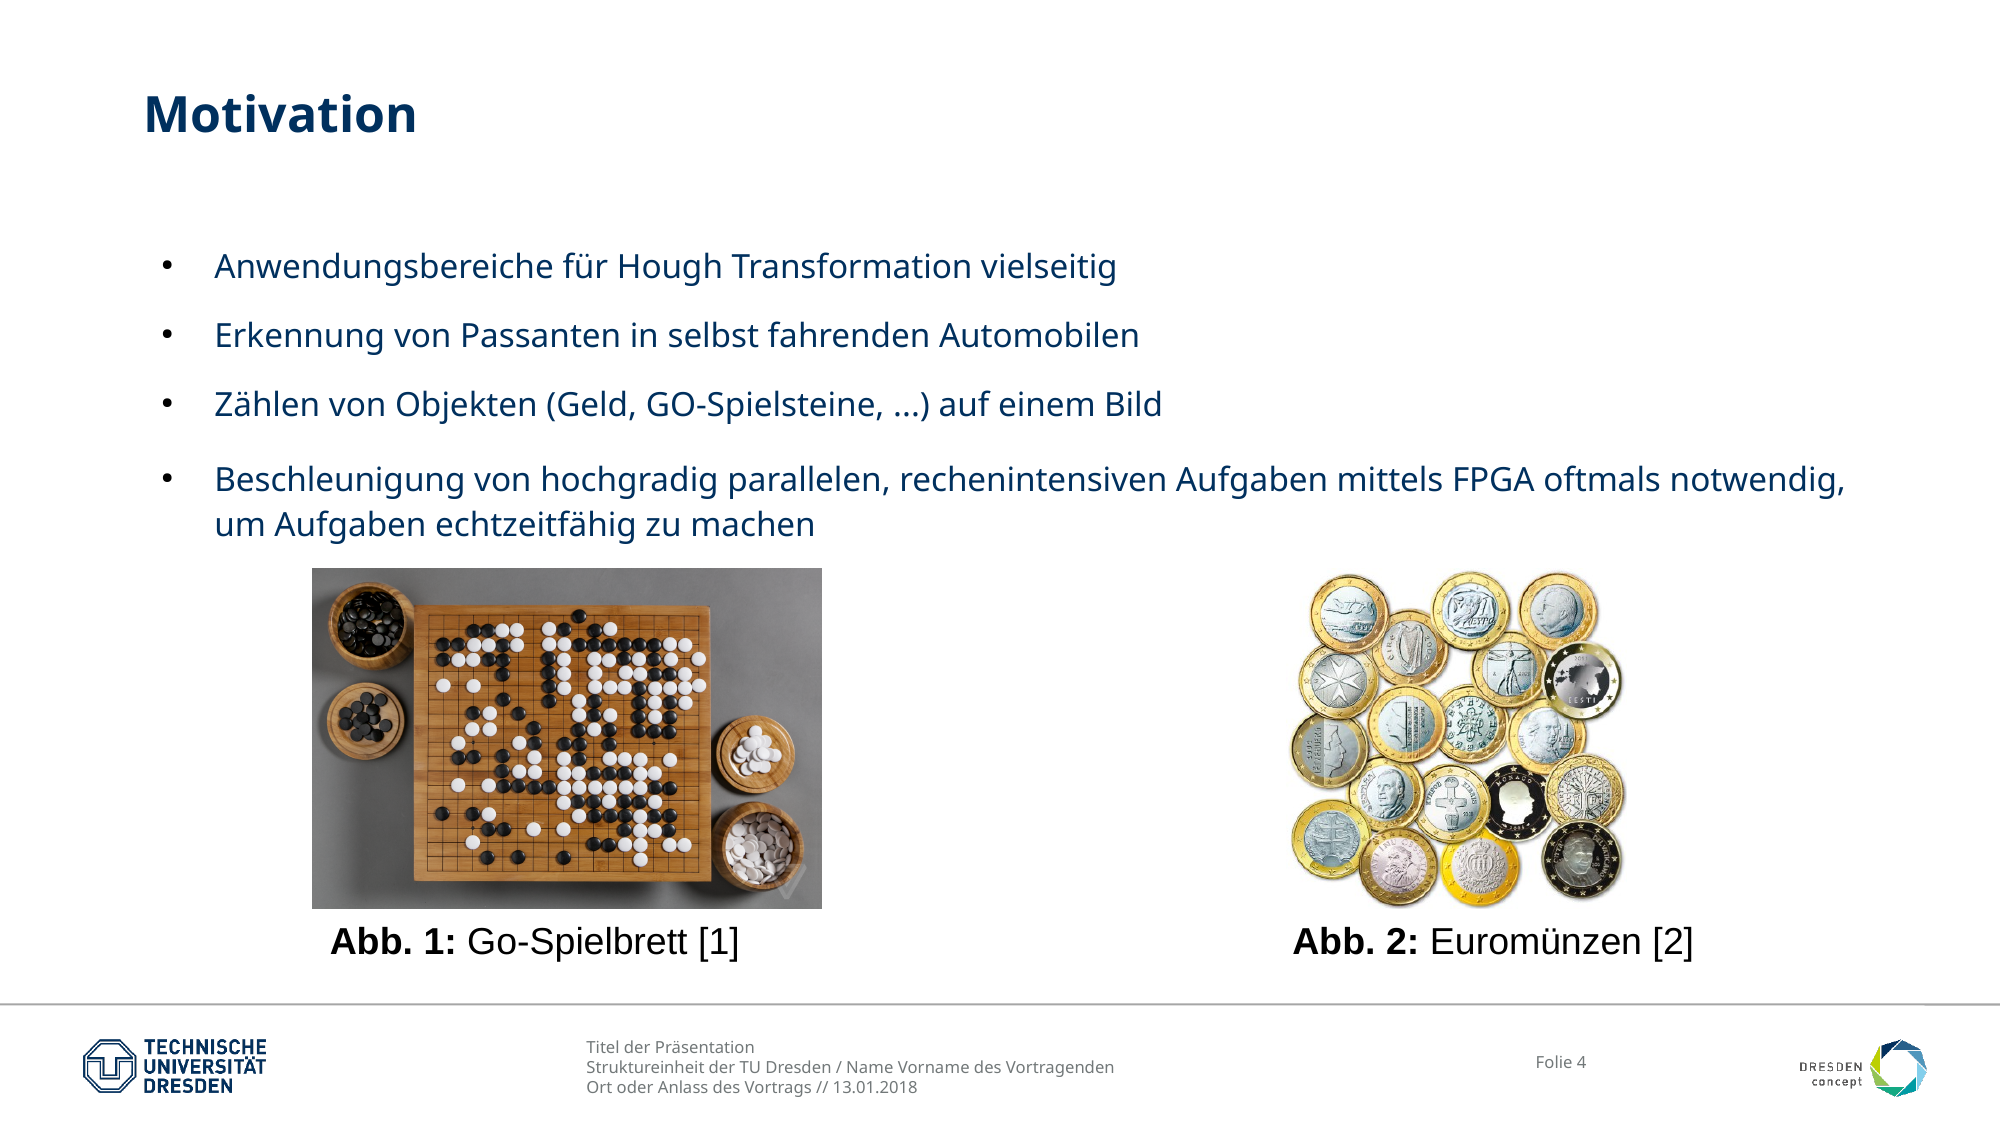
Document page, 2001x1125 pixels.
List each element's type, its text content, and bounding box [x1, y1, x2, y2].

picture [1800, 1039, 1927, 1097]
title Motivation [143, 56, 1880, 169]
text_box Abb. 1: Go-Spielbrett [1] [314, 913, 833, 971]
picture [312, 568, 822, 909]
text_box Abb. 2: Euromünzen [2] [1277, 913, 1796, 971]
picture [1286, 568, 1627, 909]
list Anwendungsbereiche für Hough Transformation vielseitig Erkennung von Passanten in selbst fahrenden Automobilen Zählen von Objekten (Geld, GO-Spielsteine, ...) auf einem Bild Beschleunigung von hochgradig parallelen, rechenintensiven Aufgaben mittels FPGA oftmals notwendig, um Aufgaben echtzeitfähig zu machen [143, 243, 1880, 556]
picture [83, 1039, 266, 1093]
